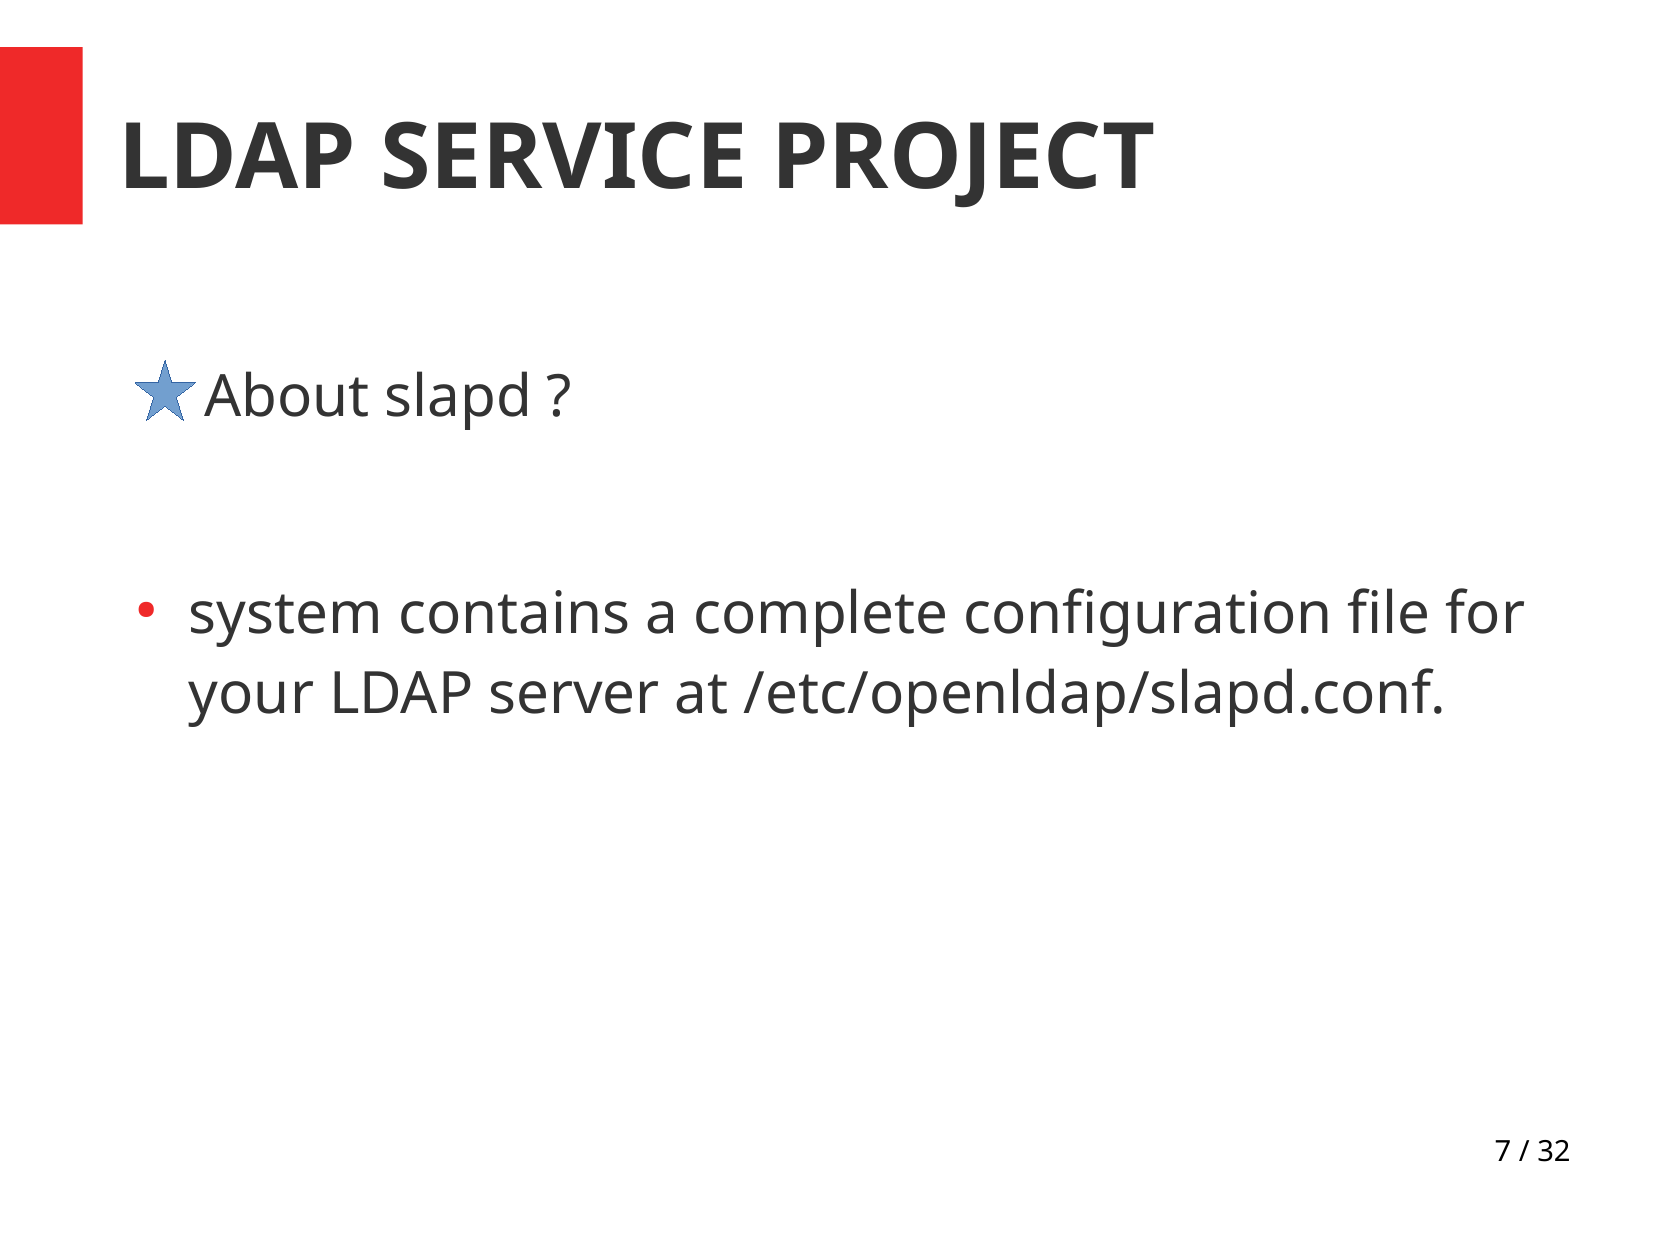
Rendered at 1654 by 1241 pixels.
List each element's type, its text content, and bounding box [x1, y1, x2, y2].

text_box [135, 360, 196, 421]
list About slapd ? system contains a complete configuration file for your LDAP server at /etc/openldap/slapd.conf. [118, 354, 1536, 1074]
title LDAP SERVICE PROJECT [118, 49, 1571, 257]
